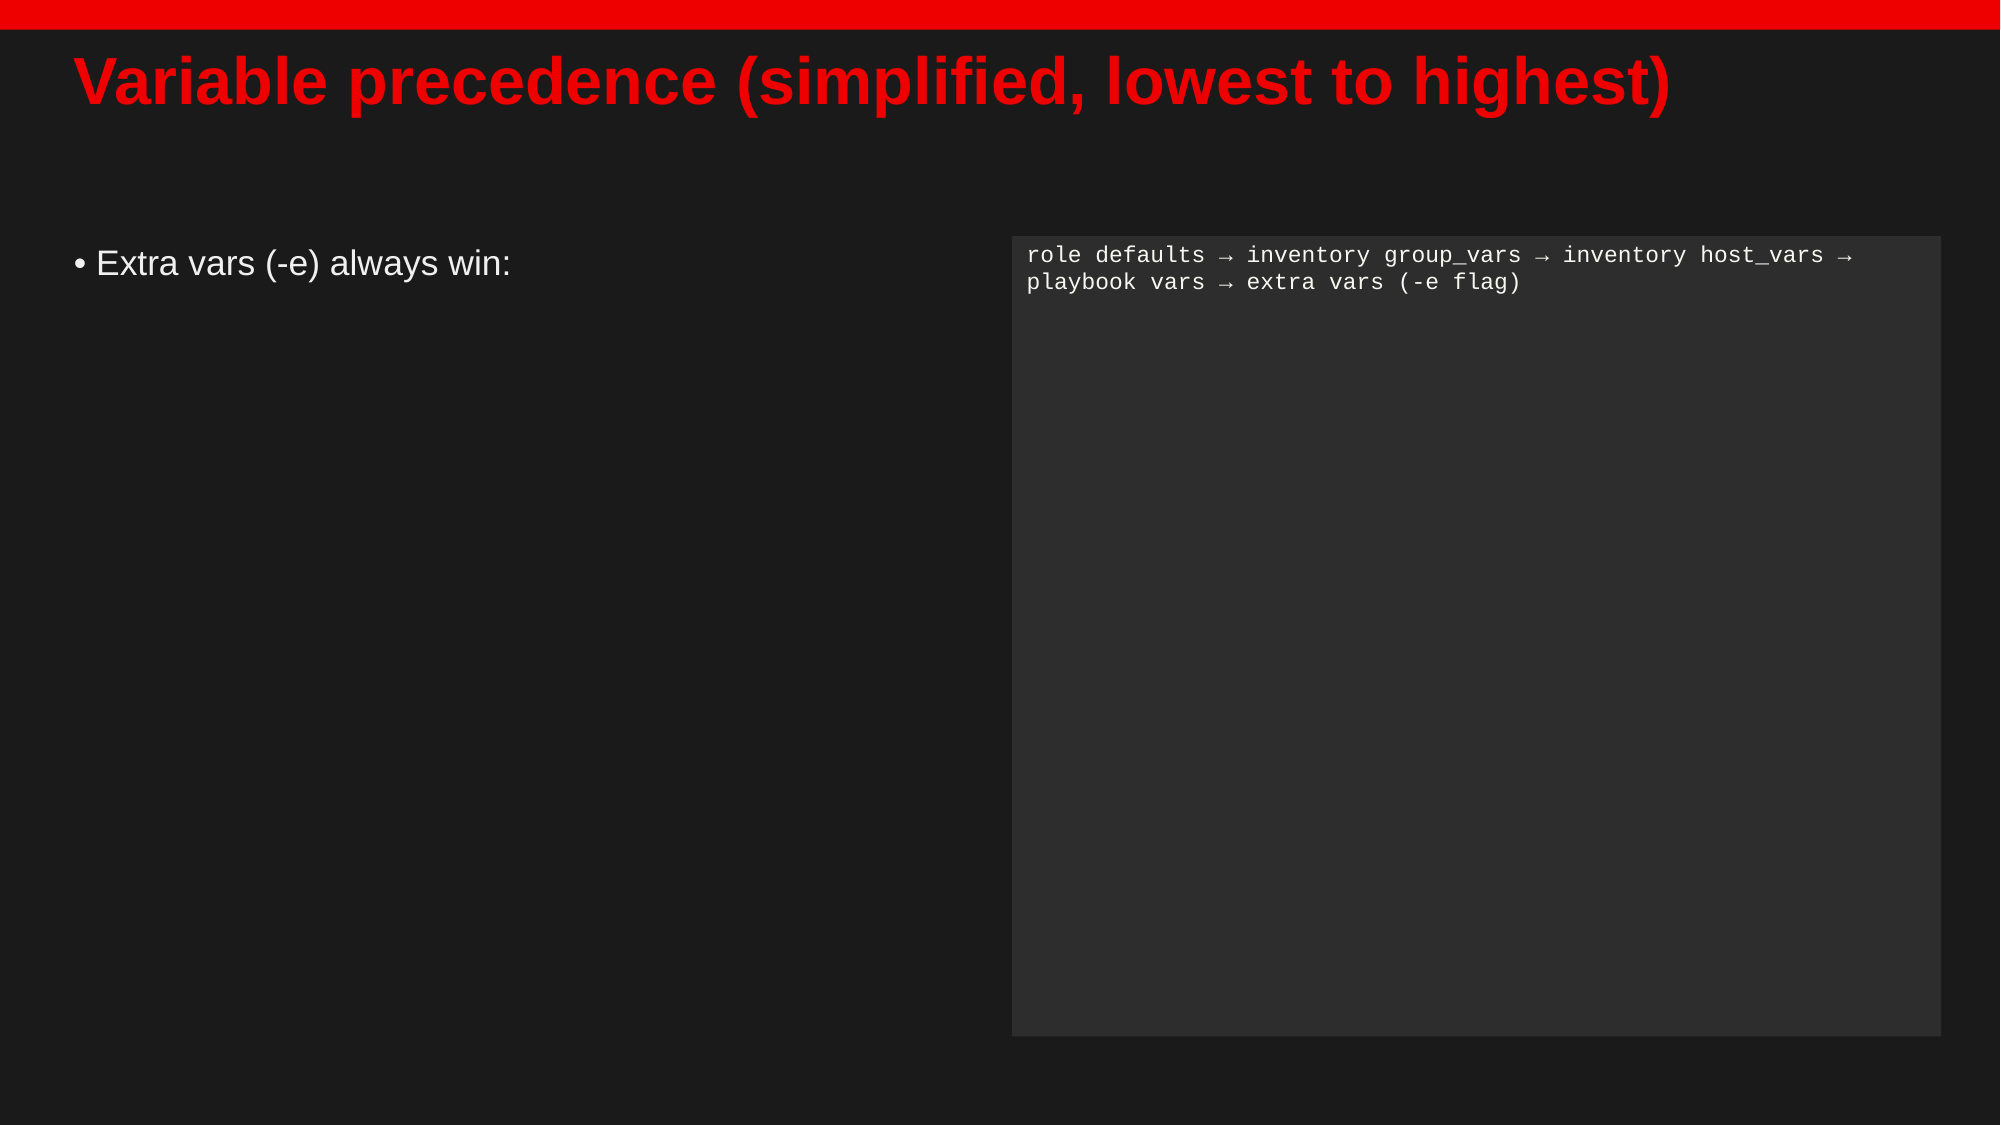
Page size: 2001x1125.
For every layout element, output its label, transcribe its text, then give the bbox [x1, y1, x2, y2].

text_box • Extra vars (-e) always win: [59, 236, 989, 1037]
text_box [0, 0, 2001, 30]
text_box role defaults → inventory group_vars → inventory host_vars → playbook vars → extra vars (-e flag) [1011, 236, 1942, 1037]
text_box Variable precedence (simplified, lowest to highest) [59, 36, 1942, 208]
